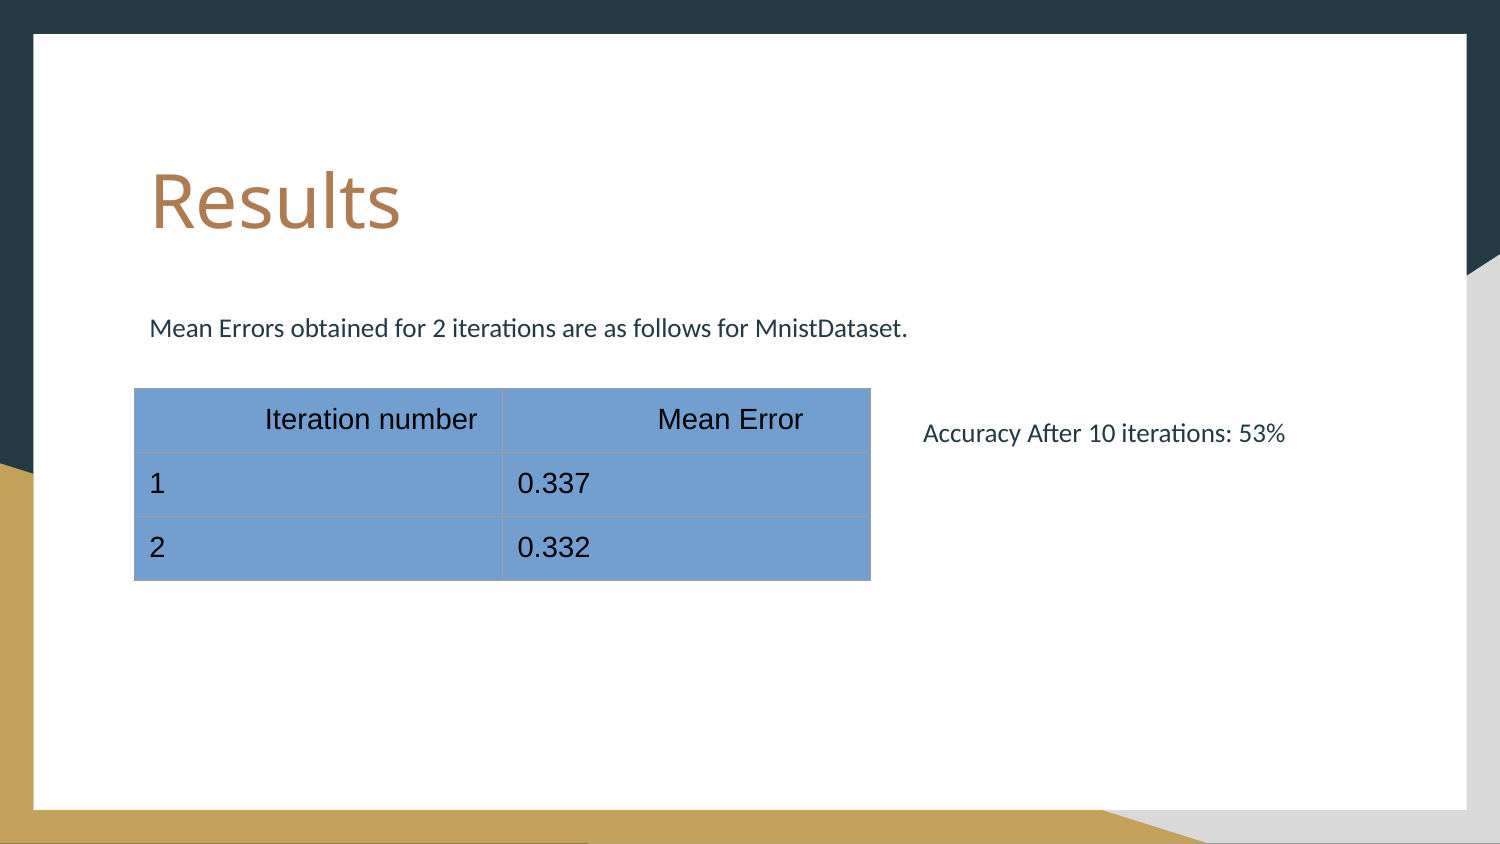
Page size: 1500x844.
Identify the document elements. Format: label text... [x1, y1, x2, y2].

list Mean Errors obtained for 2 iterations are as follows for MnistDataset. [134, 295, 1366, 790]
table_header Mean Error [503, 389, 870, 452]
title Results [134, 138, 1366, 295]
table_cell 1 [135, 453, 502, 516]
table_cell 0.337 [503, 453, 870, 516]
table_header Iteration number [135, 389, 502, 452]
table_cell 0.332 [503, 517, 870, 580]
table_cell 2 [135, 517, 502, 580]
text_box Accuracy After 10 iterations: 53% [908, 395, 1336, 723]
